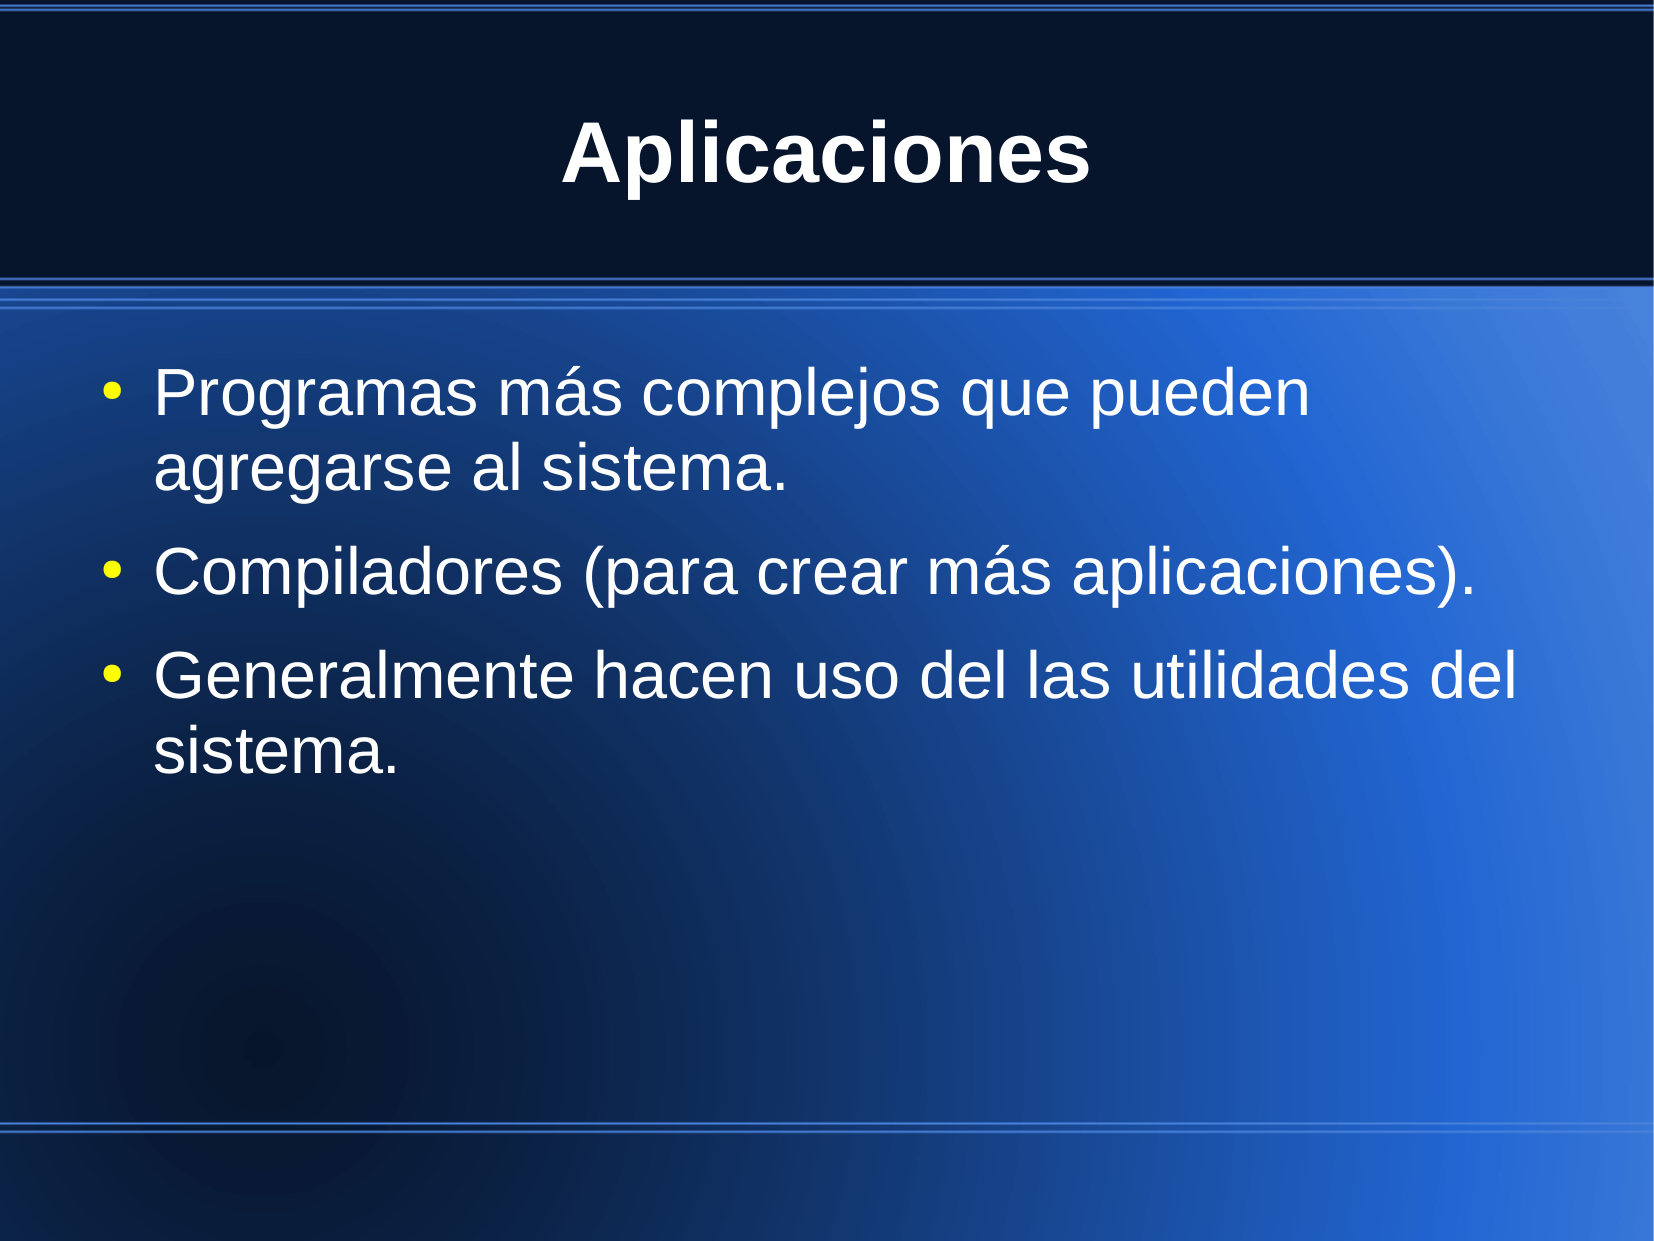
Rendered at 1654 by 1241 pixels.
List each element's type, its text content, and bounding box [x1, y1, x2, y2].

picture [0, 0, 1654, 1241]
title Aplicaciones [82, 49, 1571, 257]
list Programas más complejos que pueden agregarse al sistema. Compiladores (para crear más aplicaciones). Generalmente hacen uso del las utilidades del sistema. [82, 355, 1571, 1075]
